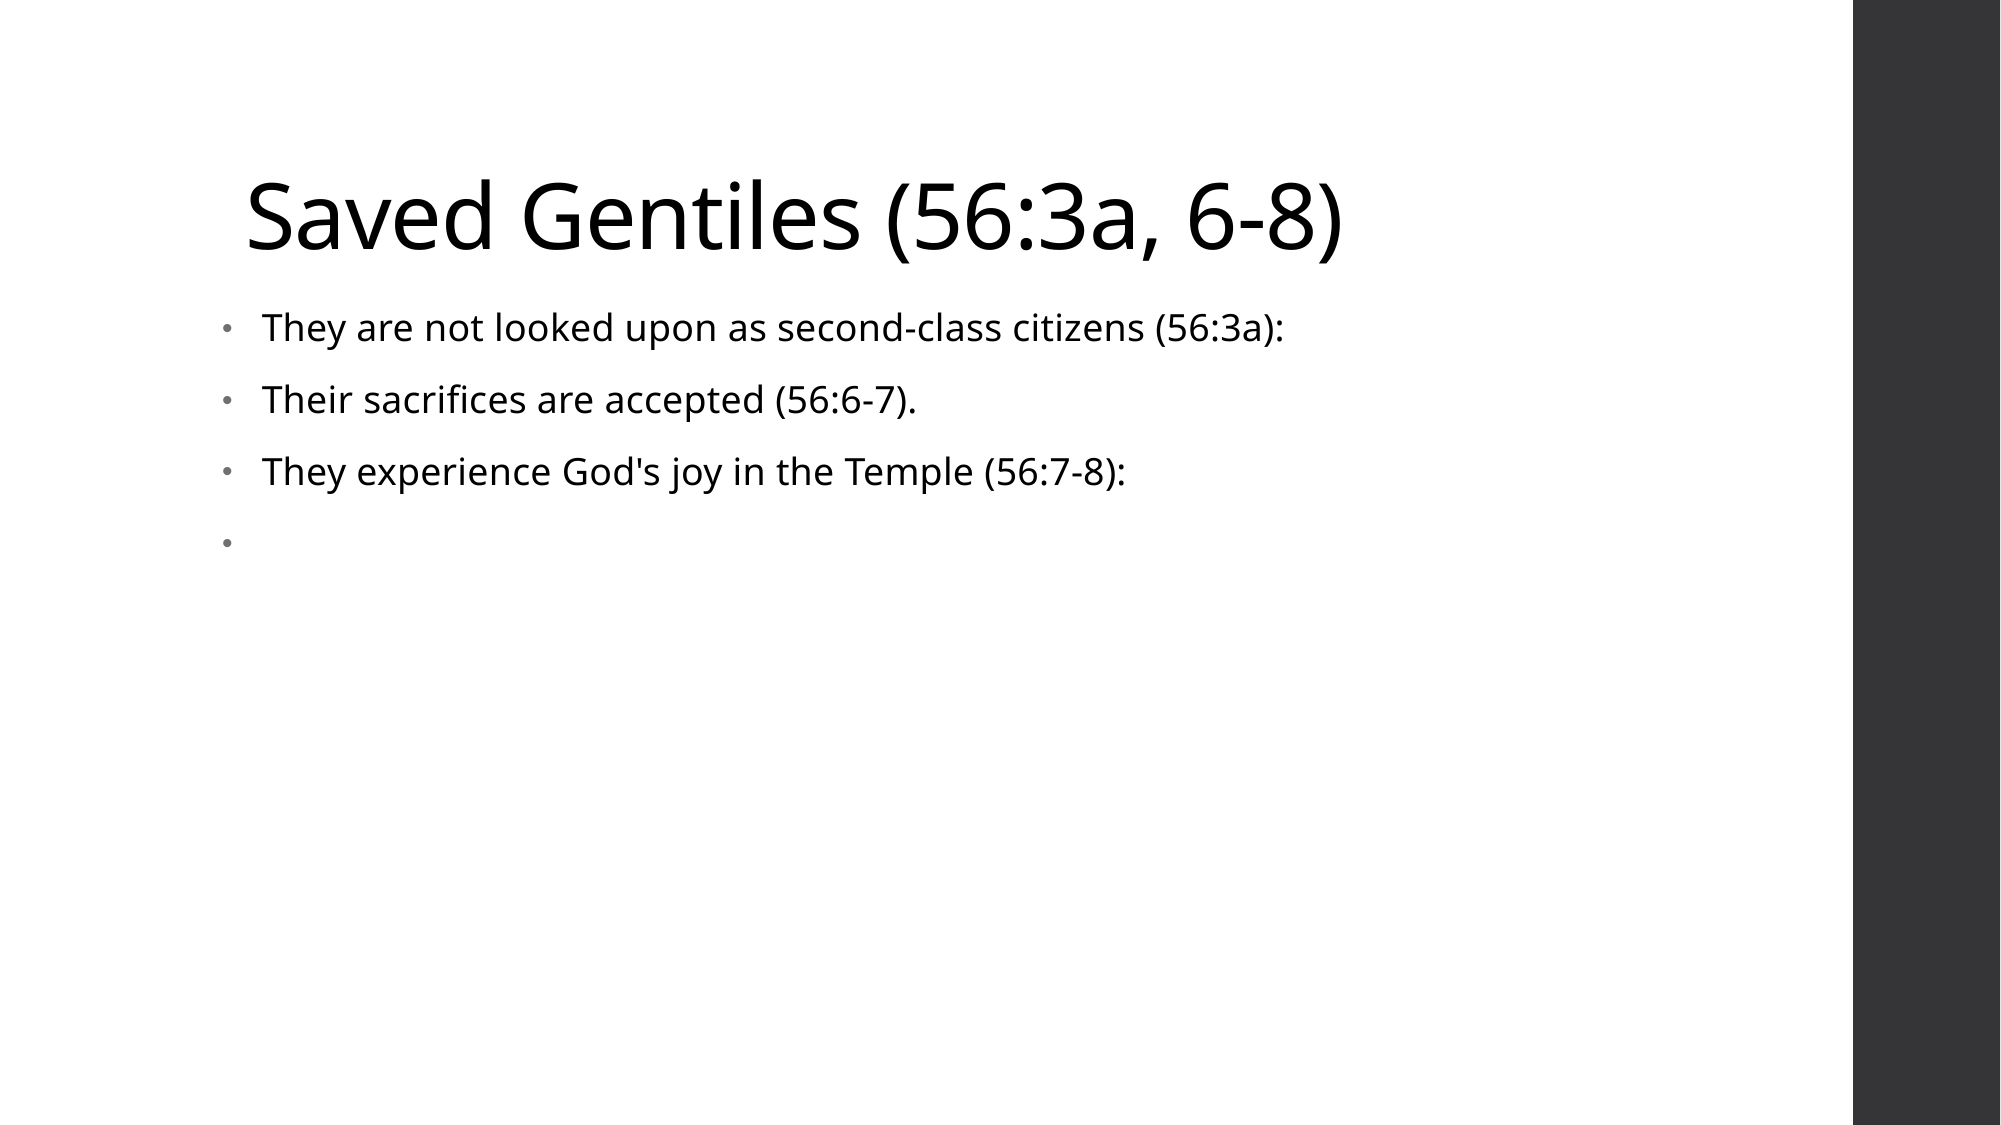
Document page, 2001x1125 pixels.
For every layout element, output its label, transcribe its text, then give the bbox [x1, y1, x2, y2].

list They are not looked upon as second-class citizens (56:3a): Their sacrifices are accepted (56:6-7). They experience God's joy in the Temple (56:7-8): [206, 299, 1617, 1014]
title Saved Gentiles (56:3a, 6-8) [206, 60, 1797, 278]
